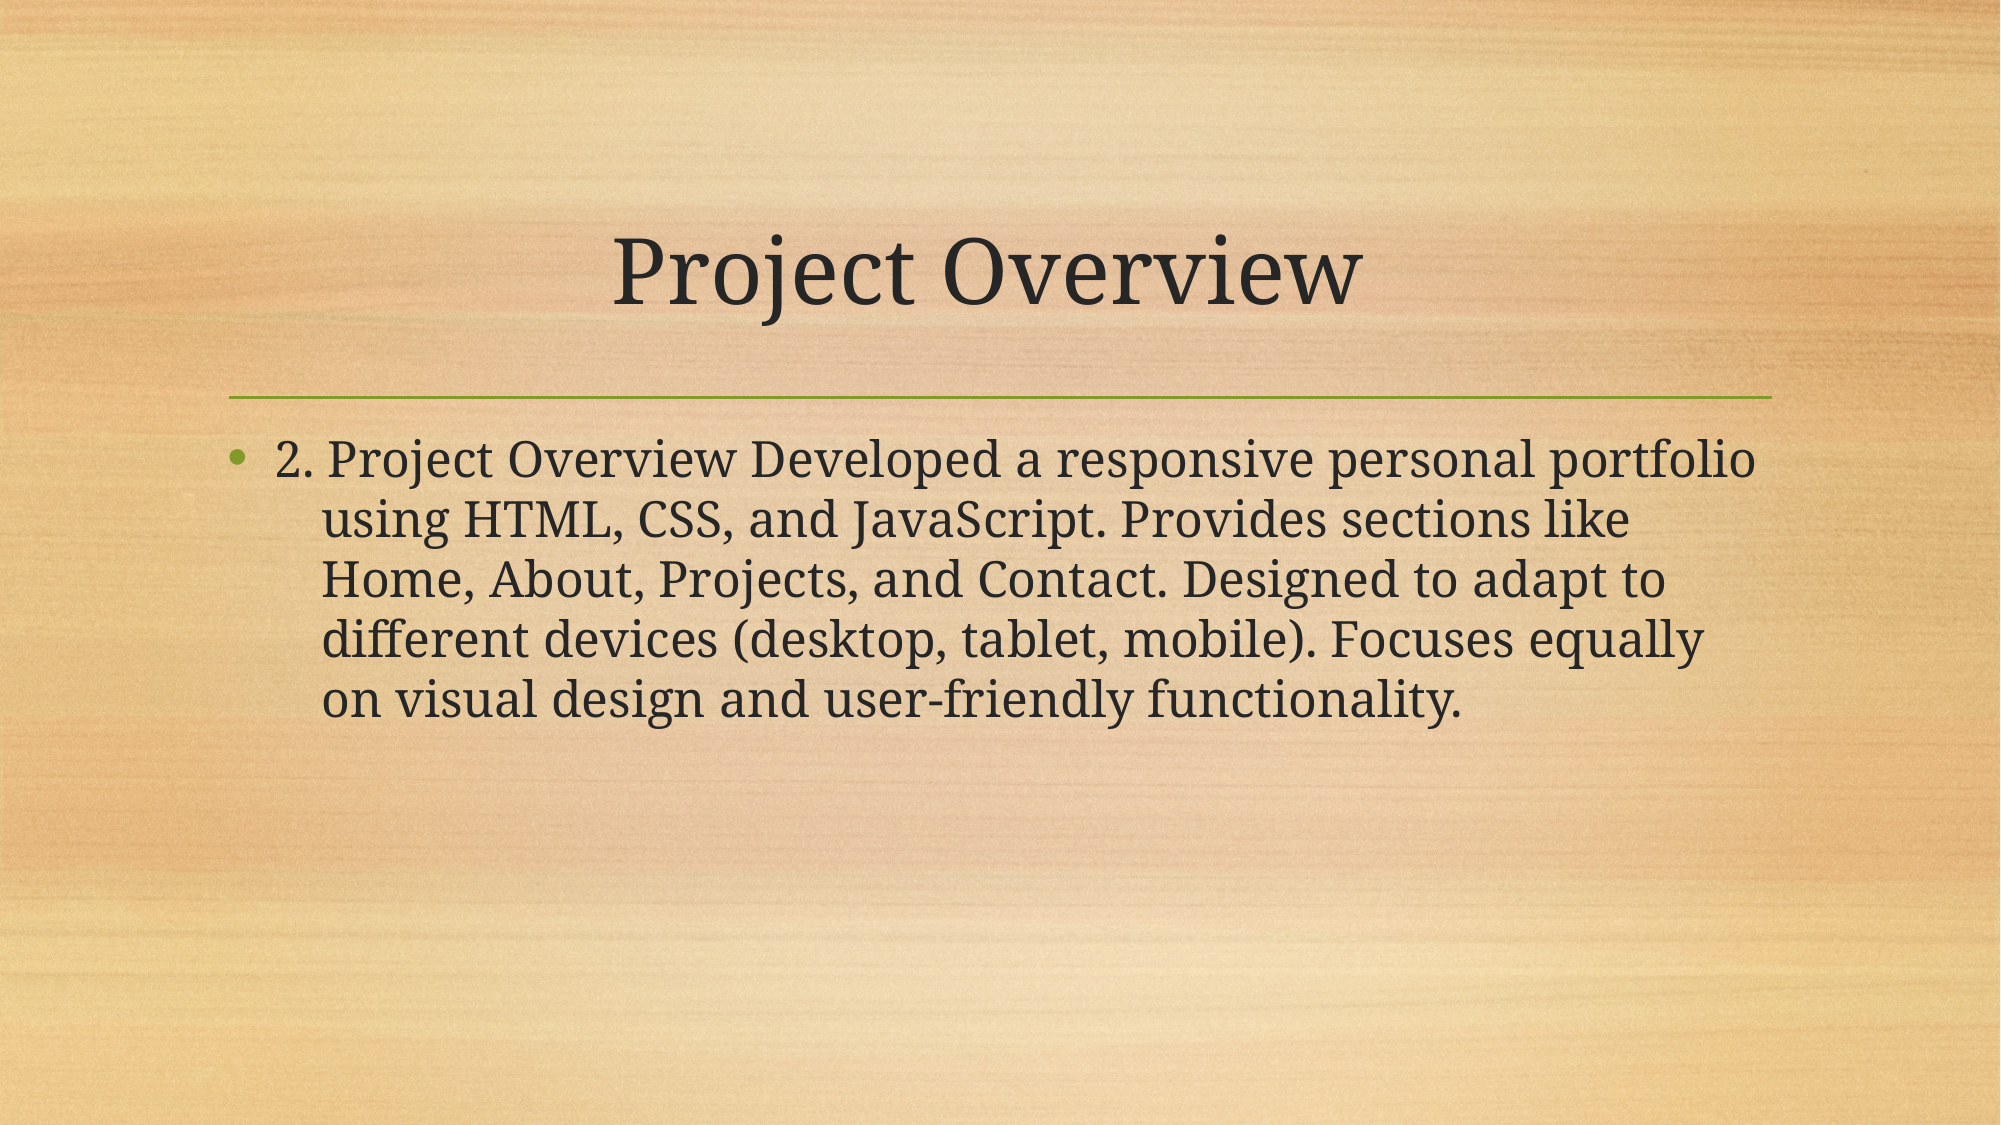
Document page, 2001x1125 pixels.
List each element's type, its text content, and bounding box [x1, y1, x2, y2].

list 2. Project Overview Developed a responsive personal portfolio using HTML, CSS, and JavaScript. Provides sections like Home, About, Projects, and Contact. Designed to adapt to different devices (desktop, tablet, mobile). Focuses equally on visual design and user-friendly functionality. [212, 419, 1788, 964]
title Project Overview [212, 161, 1788, 376]
